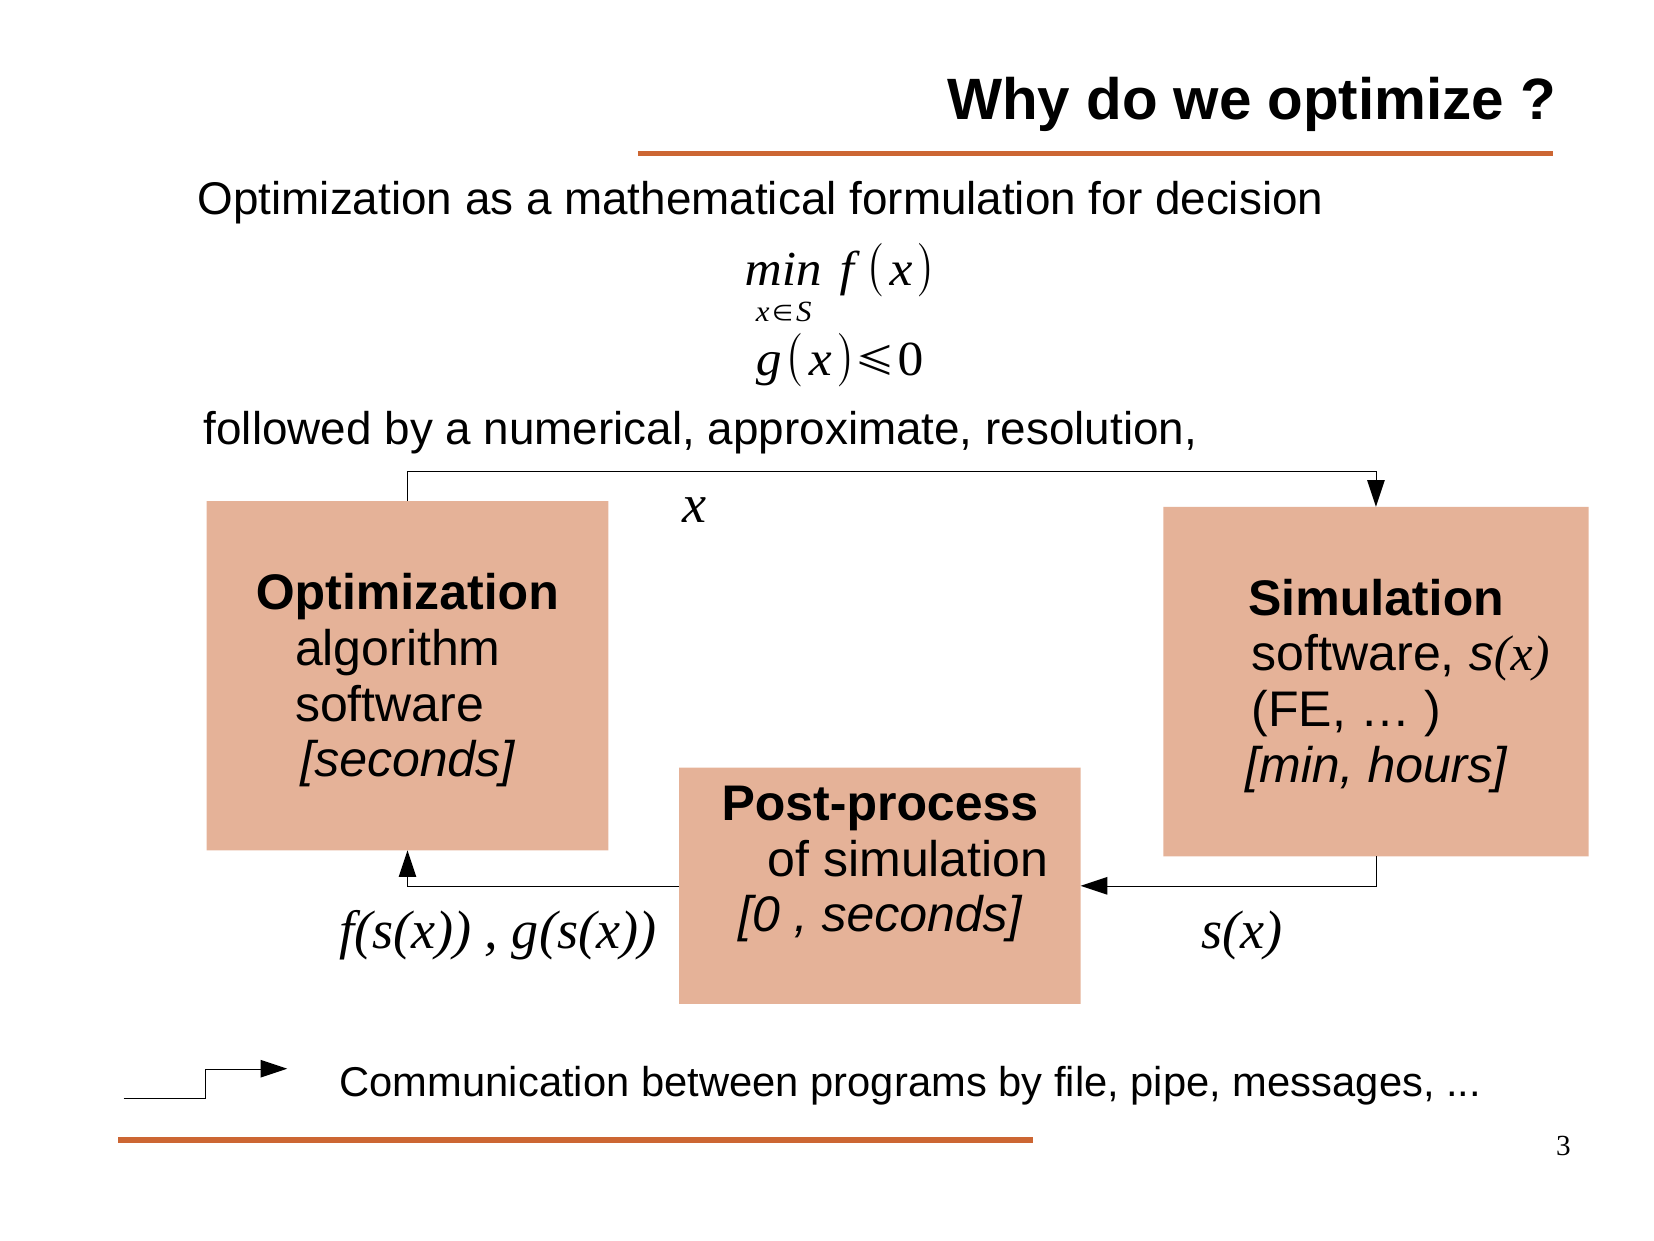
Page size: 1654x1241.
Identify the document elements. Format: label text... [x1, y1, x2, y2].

text_box f(s(x)) , g(s(x)) [324, 892, 679, 968]
text_box Optimization as a mathematical formulation for decision [183, 165, 1424, 283]
text_box Simulation software, s(x) (FE, … ) [min, hours] [1163, 506, 1589, 857]
text_box s(x) [1187, 892, 1312, 968]
text_box Optimization algorithm software [seconds] [206, 514, 609, 851]
text_box Communication between programs by file, pipe, messages, ... [324, 1051, 1497, 1113]
text_box Post-process of simulation [0 , seconds] [679, 767, 1081, 1004]
chart [738, 283, 941, 390]
text_box Why do we optimize ? [177, 59, 1571, 260]
text_box x [667, 514, 739, 542]
text_box followed by a numerical, approximate, resolution, [188, 395, 1430, 514]
